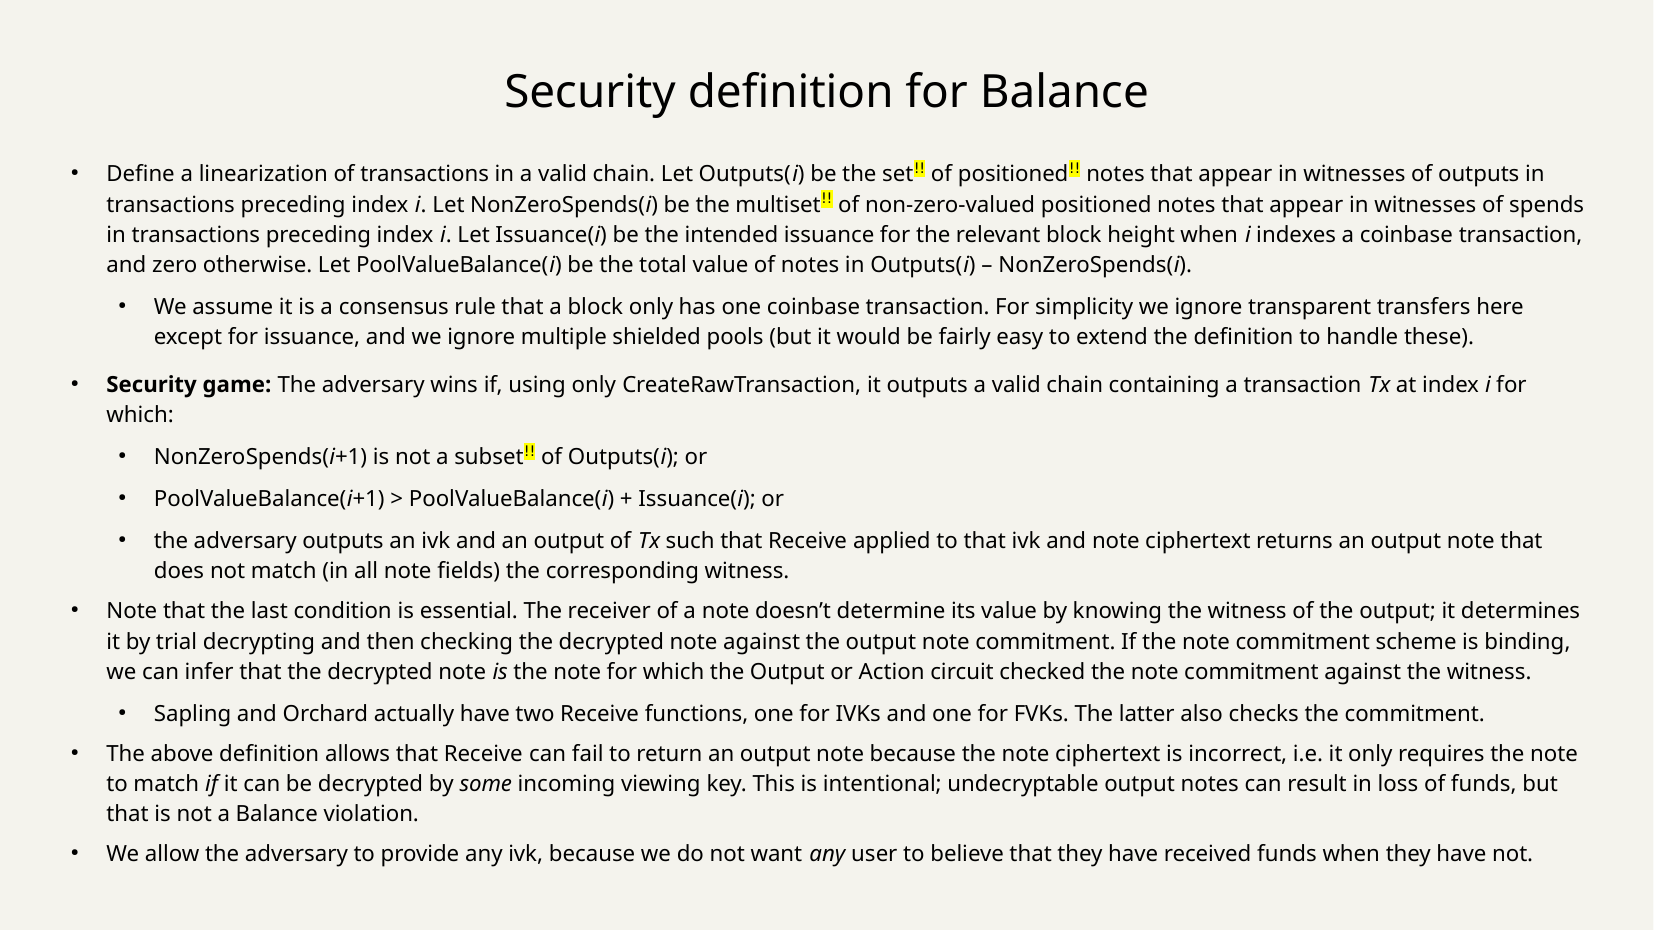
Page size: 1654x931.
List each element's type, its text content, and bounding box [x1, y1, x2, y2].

list Define a linearization of transactions in a valid chain. Let Outputs(i) be the set!! of positioned!! notes that appear in witnesses of outputs in transactions preceding index i. Let NonZeroSpends(i) be the multiset!! of non-zero-valued positioned notes that appear in witnesses of spends in transactions preceding index i. Let Issuance(i) be the intended issuance for the relevant block height when i indexes a coinbase transaction, and zero otherwise. Let PoolValueBalance(i) be the total value of notes in Outputs(i) – NonZeroSpends(i). We assume it is a consensus rule that a block only has one coinbase transaction. For simplicity we ignore transparent transfers here except for issuance, and we ignore multiple shielded pools (but it would be fairly easy to extend the definition to handle these). Security game: The adversary wins if, using only CreateRawTransaction, it outputs a valid chain containing a transaction Tx at index i for which: NonZeroSpends(i+1) is not a subset!! of Outputs(i); or PoolValueBalance(i+1) > PoolValueBalance(i) + Issuance(i); or the adversary outputs an ivk and an output of Tx such that Receive applied to that ivk and note ciphertext returns an output note that does not match (in all note fields) the corresponding witness. Note that the last condition is essential. The receiver of a note doesn’t determine its value by knowing the witness of the output; it determines it by trial decrypting and then checking the decrypted note against the output note commitment. If the note commitment scheme is binding, we can infer that the decrypted note is the note for which the Output or Action circuit checked the note commitment against the witness. Sapling and Orchard actually have two Receive functions, one for IVKs and one for FVKs. The latter also checks the commitment. The above definition allows that Receive can fail to return an output note because the note ciphertext is incorrect, i.e. it only requires the note to match if it can be decrypted by some incoming viewing key. This is intentional; undecryptable output notes can result in loss of funds, but that is not a Balance violation. We allow the adversary to provide any ivk, because we do not want any user to believe that they have received funds when they have not. [59, 158, 1595, 879]
title Security definition for Balance [82, 37, 1571, 142]
